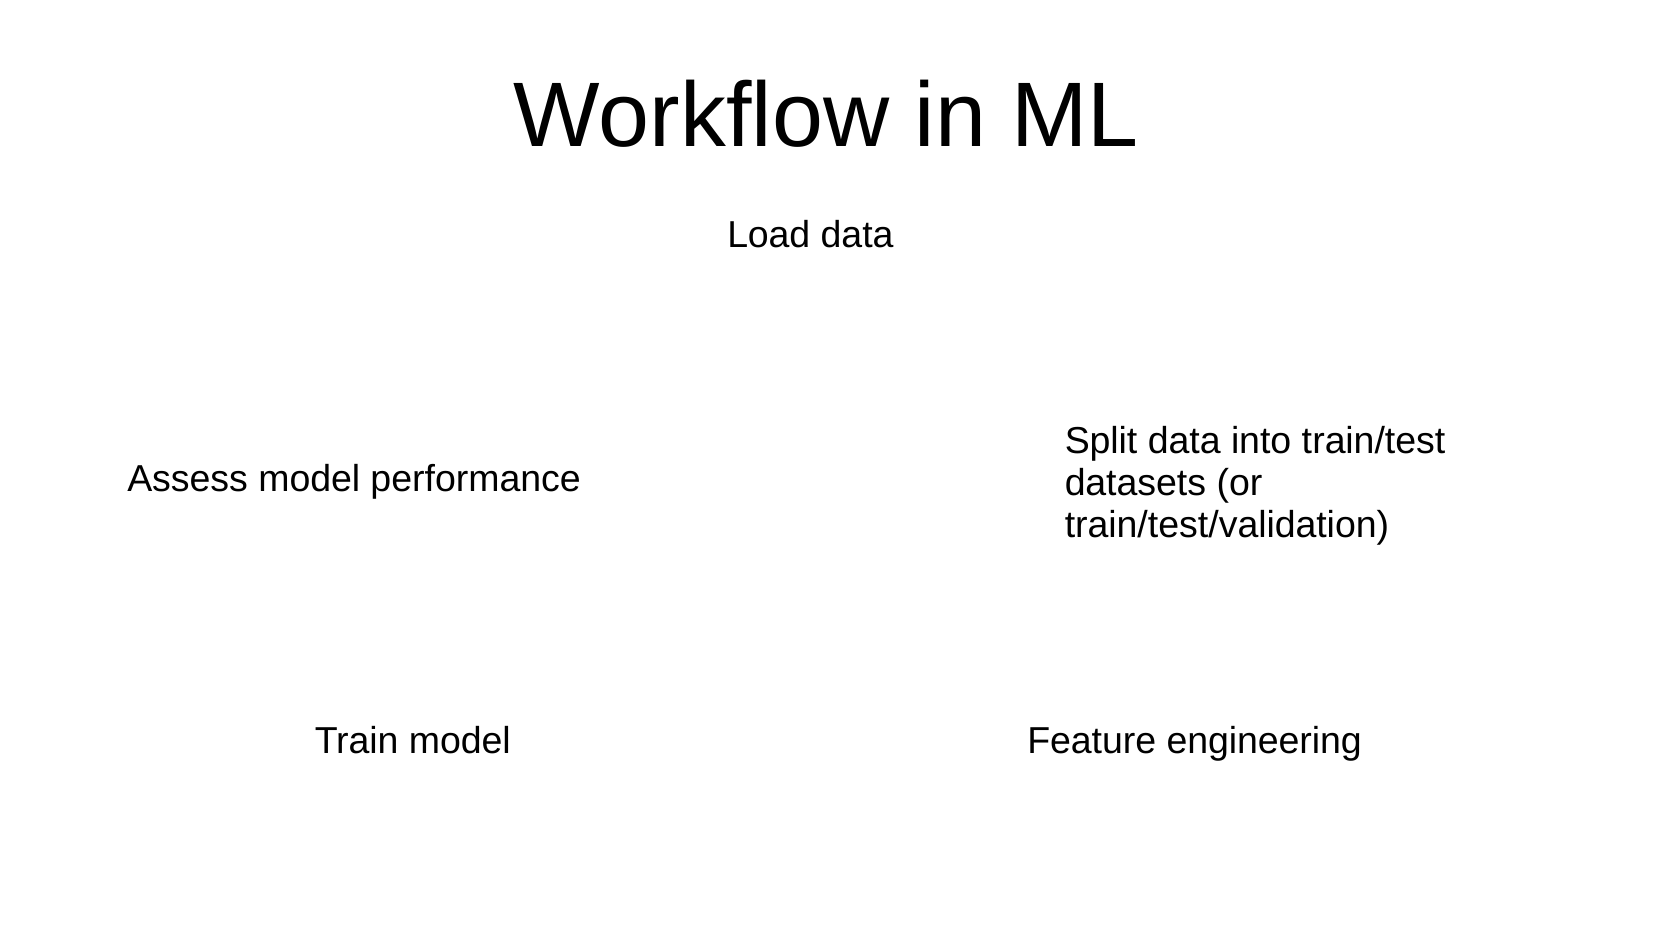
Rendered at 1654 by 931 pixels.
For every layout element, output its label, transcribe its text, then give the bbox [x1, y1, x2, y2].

text_box Assess model performance [112, 450, 713, 507]
text_box Load data [712, 205, 909, 263]
text_box Train model [300, 712, 563, 770]
title Workflow in ML [82, 37, 1571, 193]
text_box Feature engineering [1012, 712, 1388, 770]
text_box Split data into train/test datasets (or train/test/validation) [1050, 412, 1501, 554]
